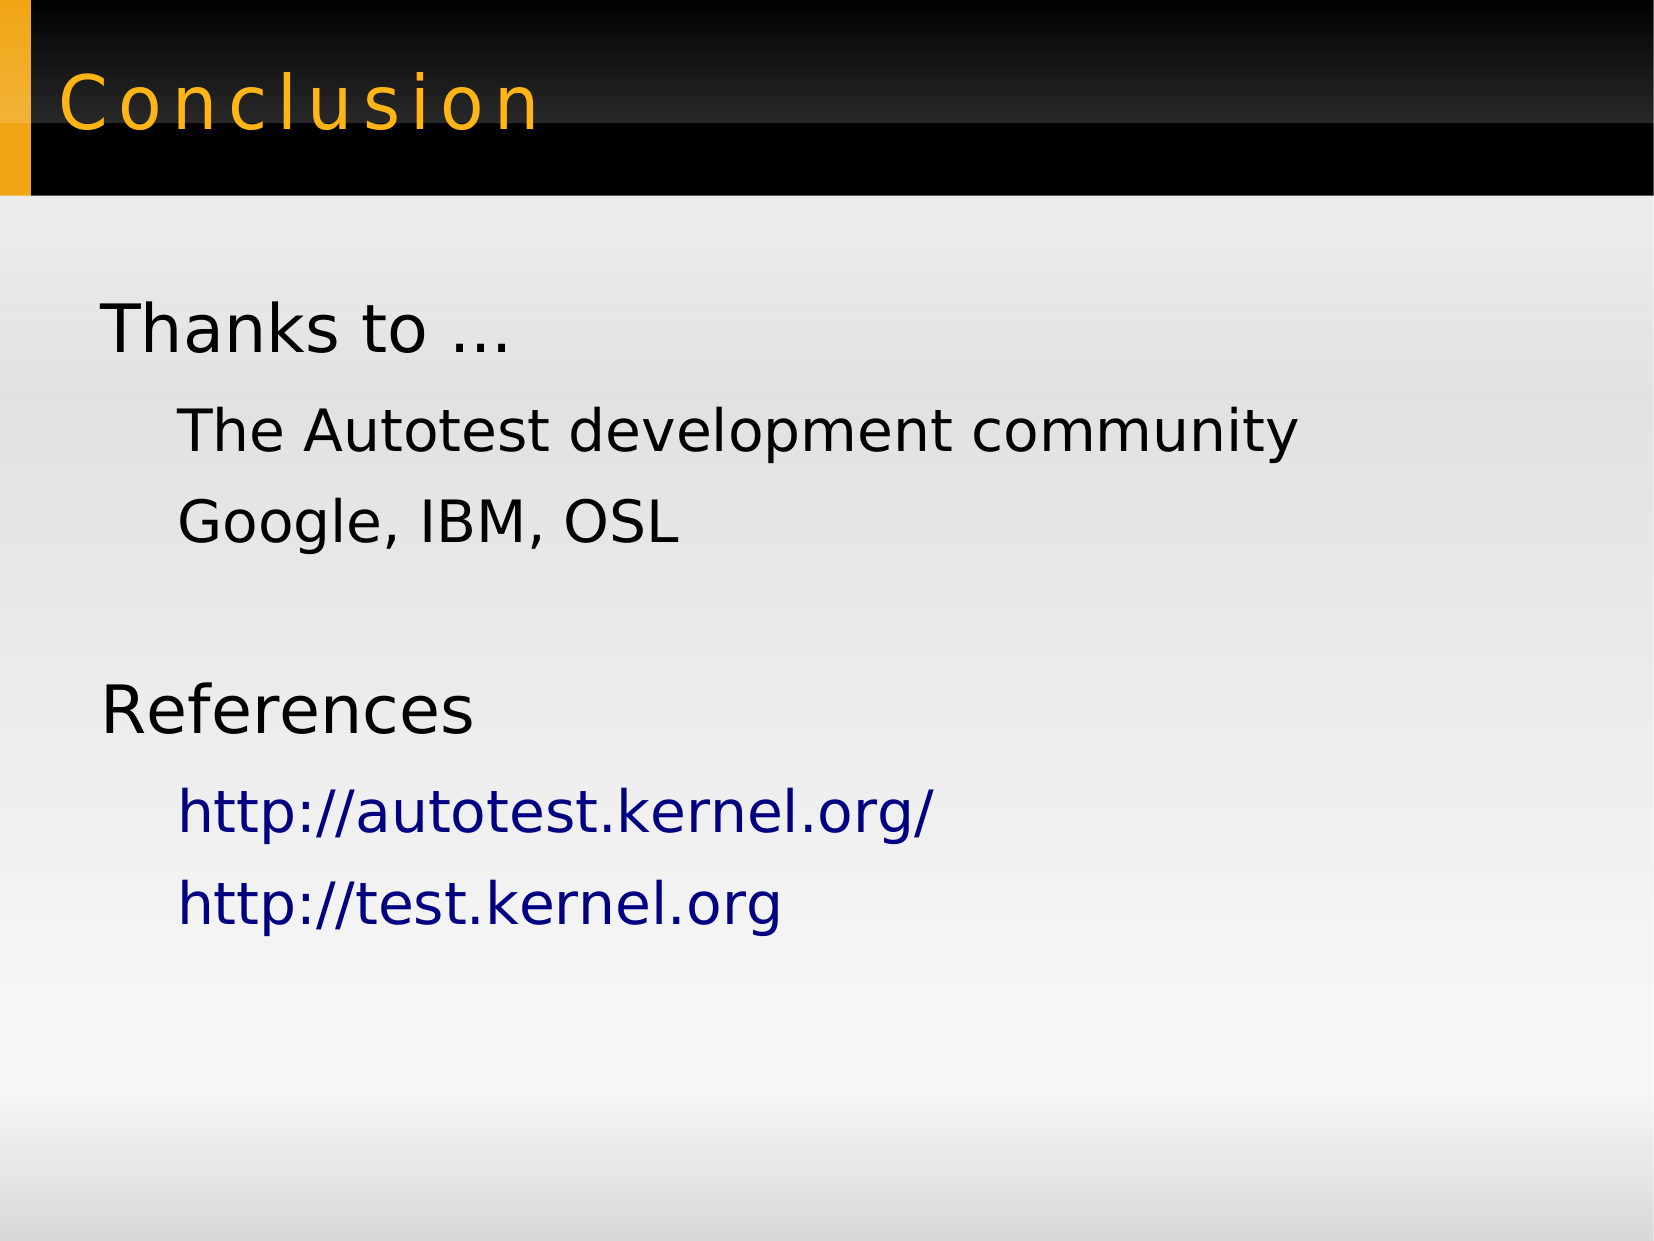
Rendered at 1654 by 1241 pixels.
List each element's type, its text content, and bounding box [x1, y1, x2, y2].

list Thanks to ... The Autotest development community Google, IBM, OSL References http://autotest.kernel.org/ http://test.kernel.org [82, 290, 1571, 1109]
title Conclusion [59, 29, 1270, 178]
picture [0, 0, 1654, 1241]
